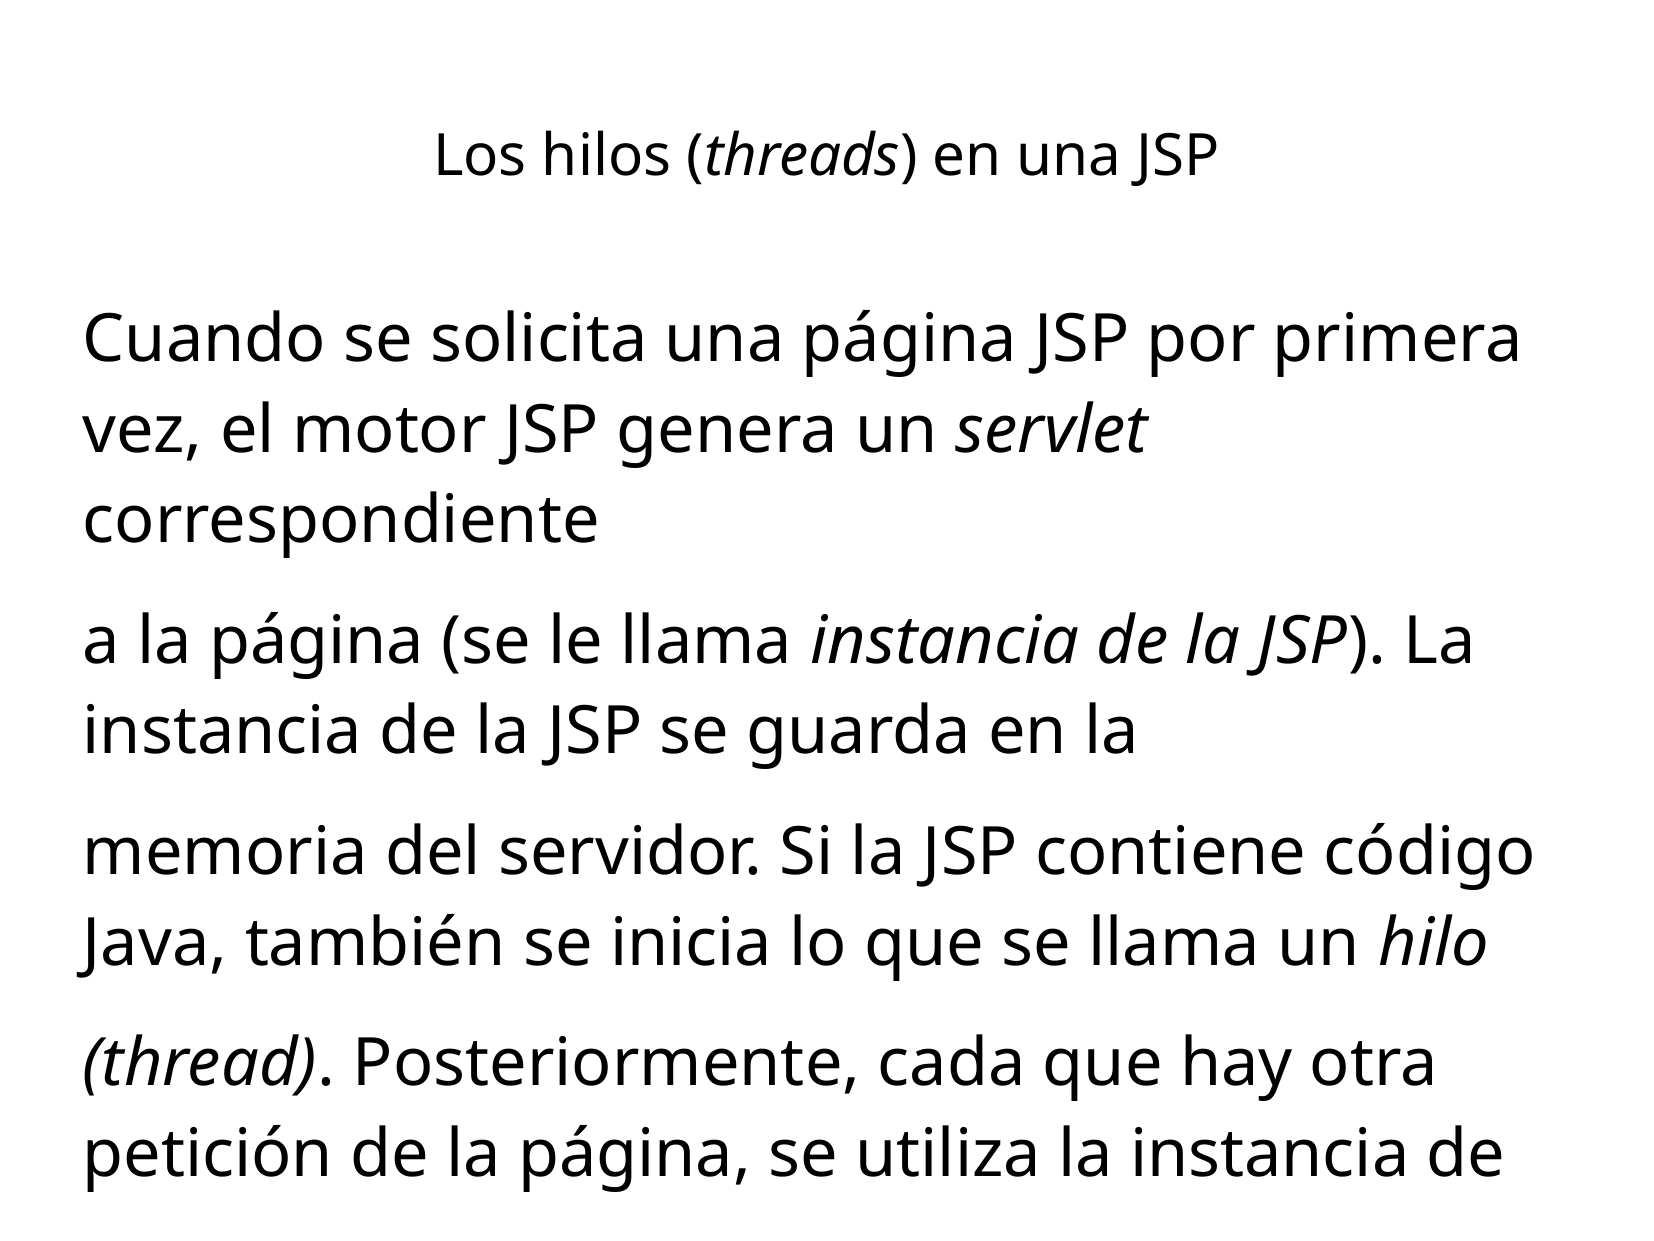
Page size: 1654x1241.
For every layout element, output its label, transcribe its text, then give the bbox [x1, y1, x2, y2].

title Los hilos (threads) en una JSP [82, 49, 1571, 257]
list Cuando se solicita una página JSP por primera vez, el motor JSP genera un servlet correspondiente a la página (se le llama instancia de la JSP). La instancia de la JSP se guarda en la memoria del servidor. Si la JSP contiene código Java, también se inicia lo que se llama un hilo (thread). Posteriormente, cada que hay otra petición de la página, se utiliza la instancia de la JSP y además, se crea otro hilo por cada nueva petición de la página [82, 290, 1571, 1149]
